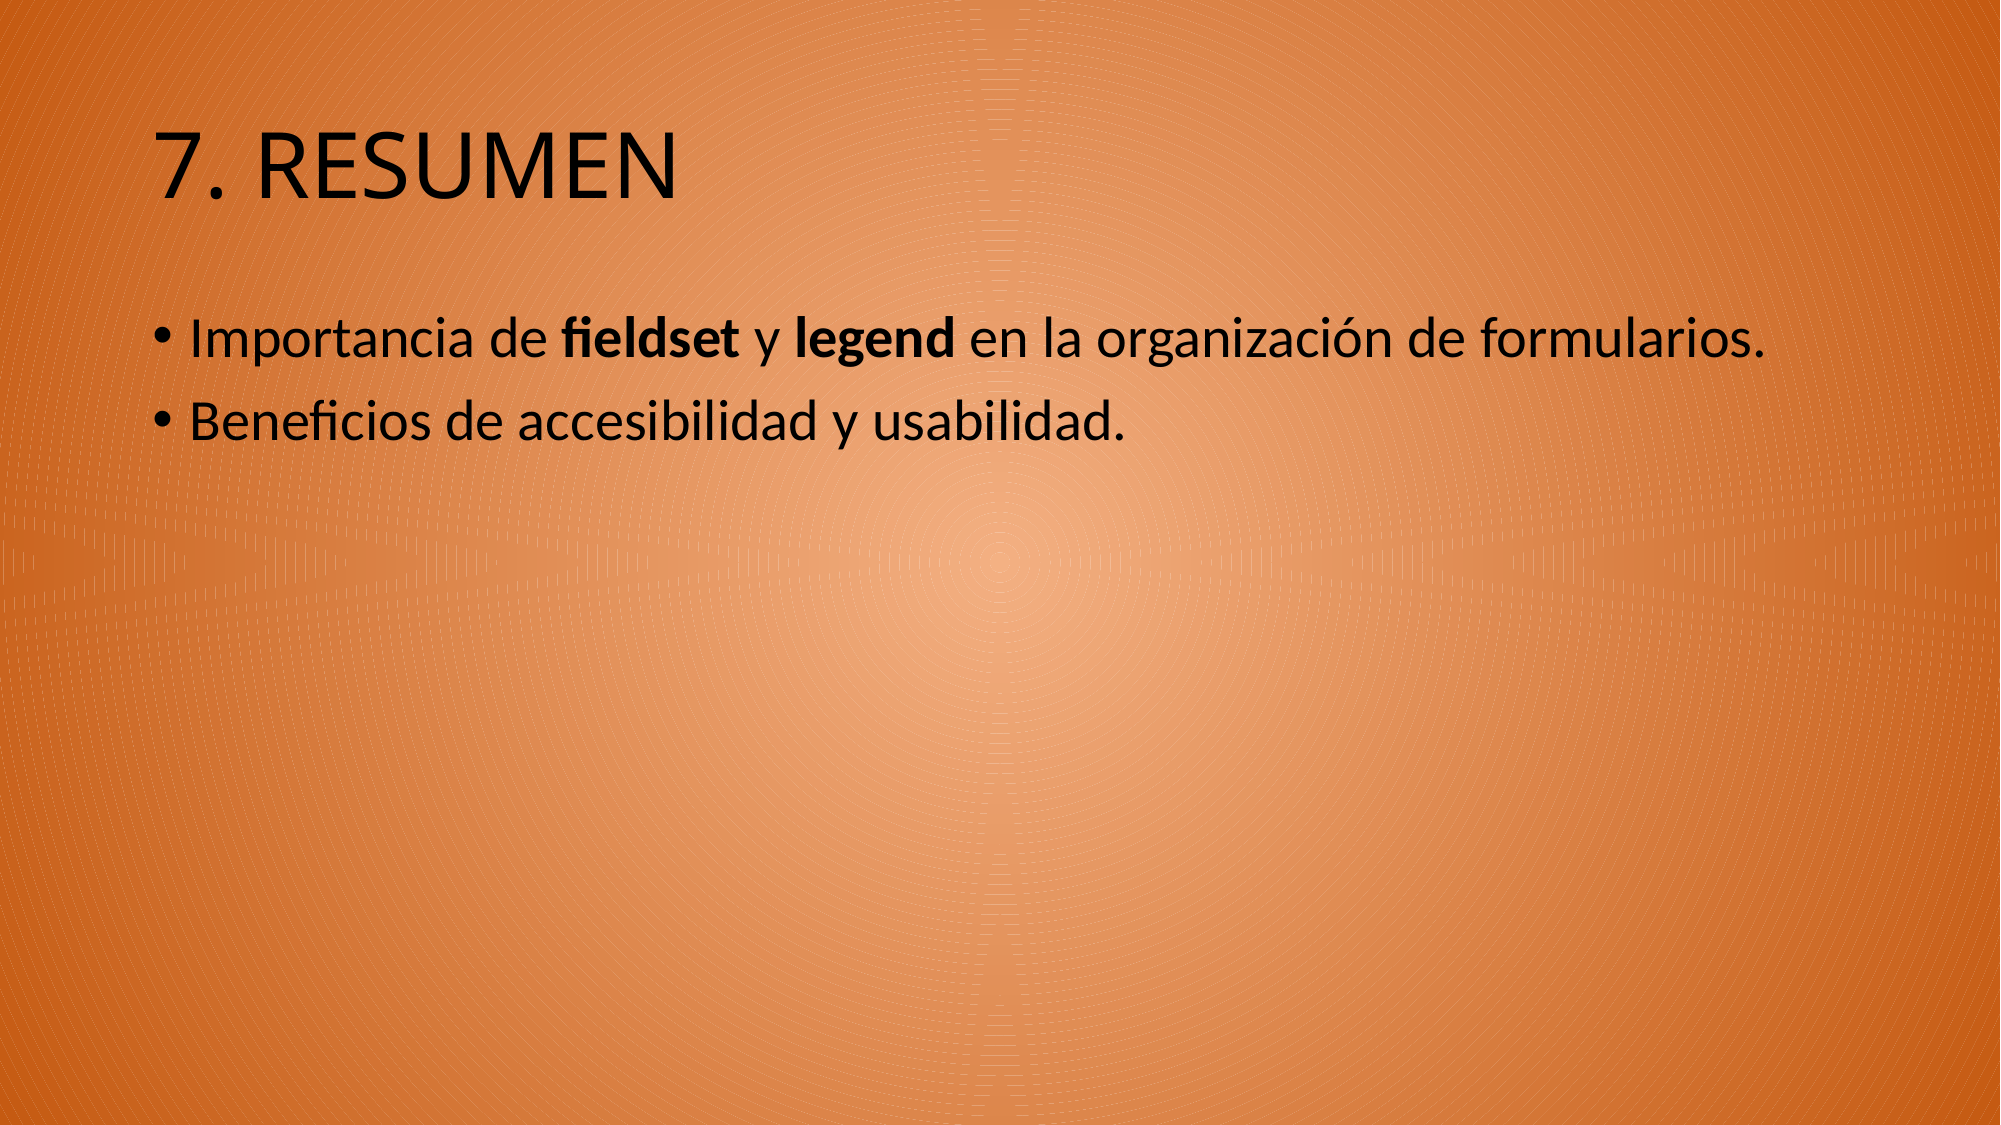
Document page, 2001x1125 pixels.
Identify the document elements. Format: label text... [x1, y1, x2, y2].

title 7. RESUMEN [137, 59, 1863, 278]
list Importancia de fieldset y legend en la organización de formularios. Beneficios de accesibilidad y usabilidad. [137, 299, 1863, 1014]
